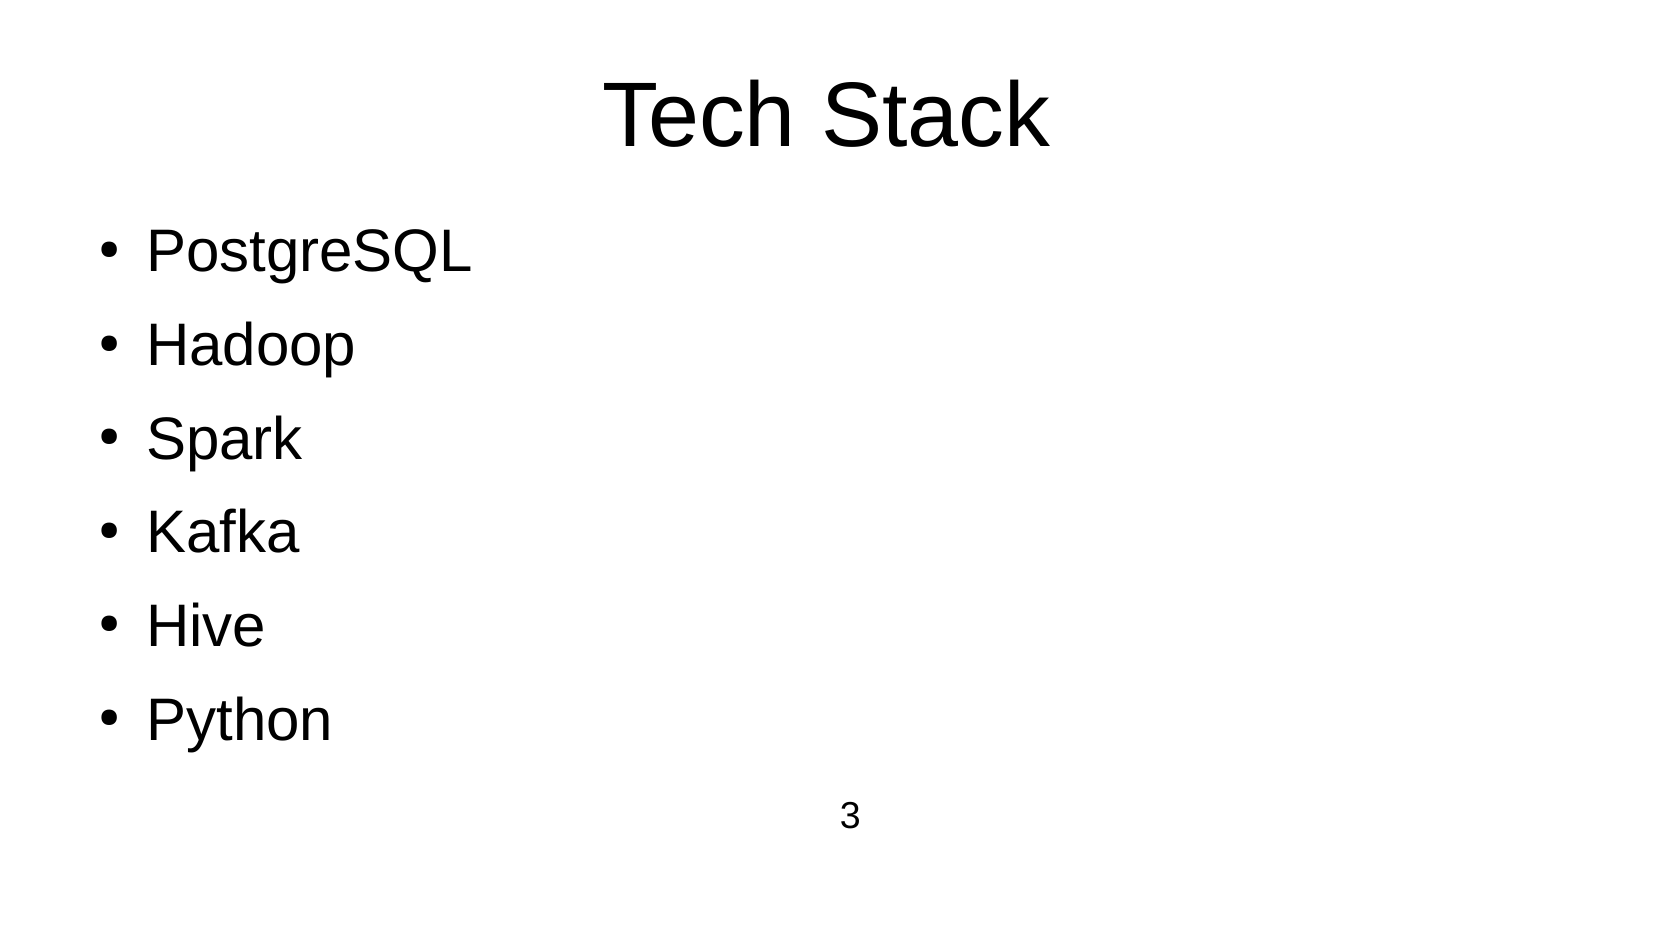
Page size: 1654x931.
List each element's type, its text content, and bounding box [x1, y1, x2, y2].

list PostgreSQL Hadoop Spark Kafka Hive Python [82, 217, 1571, 758]
text_box <number> [825, 787, 1051, 858]
title Tech Stack [82, 37, 1571, 193]
